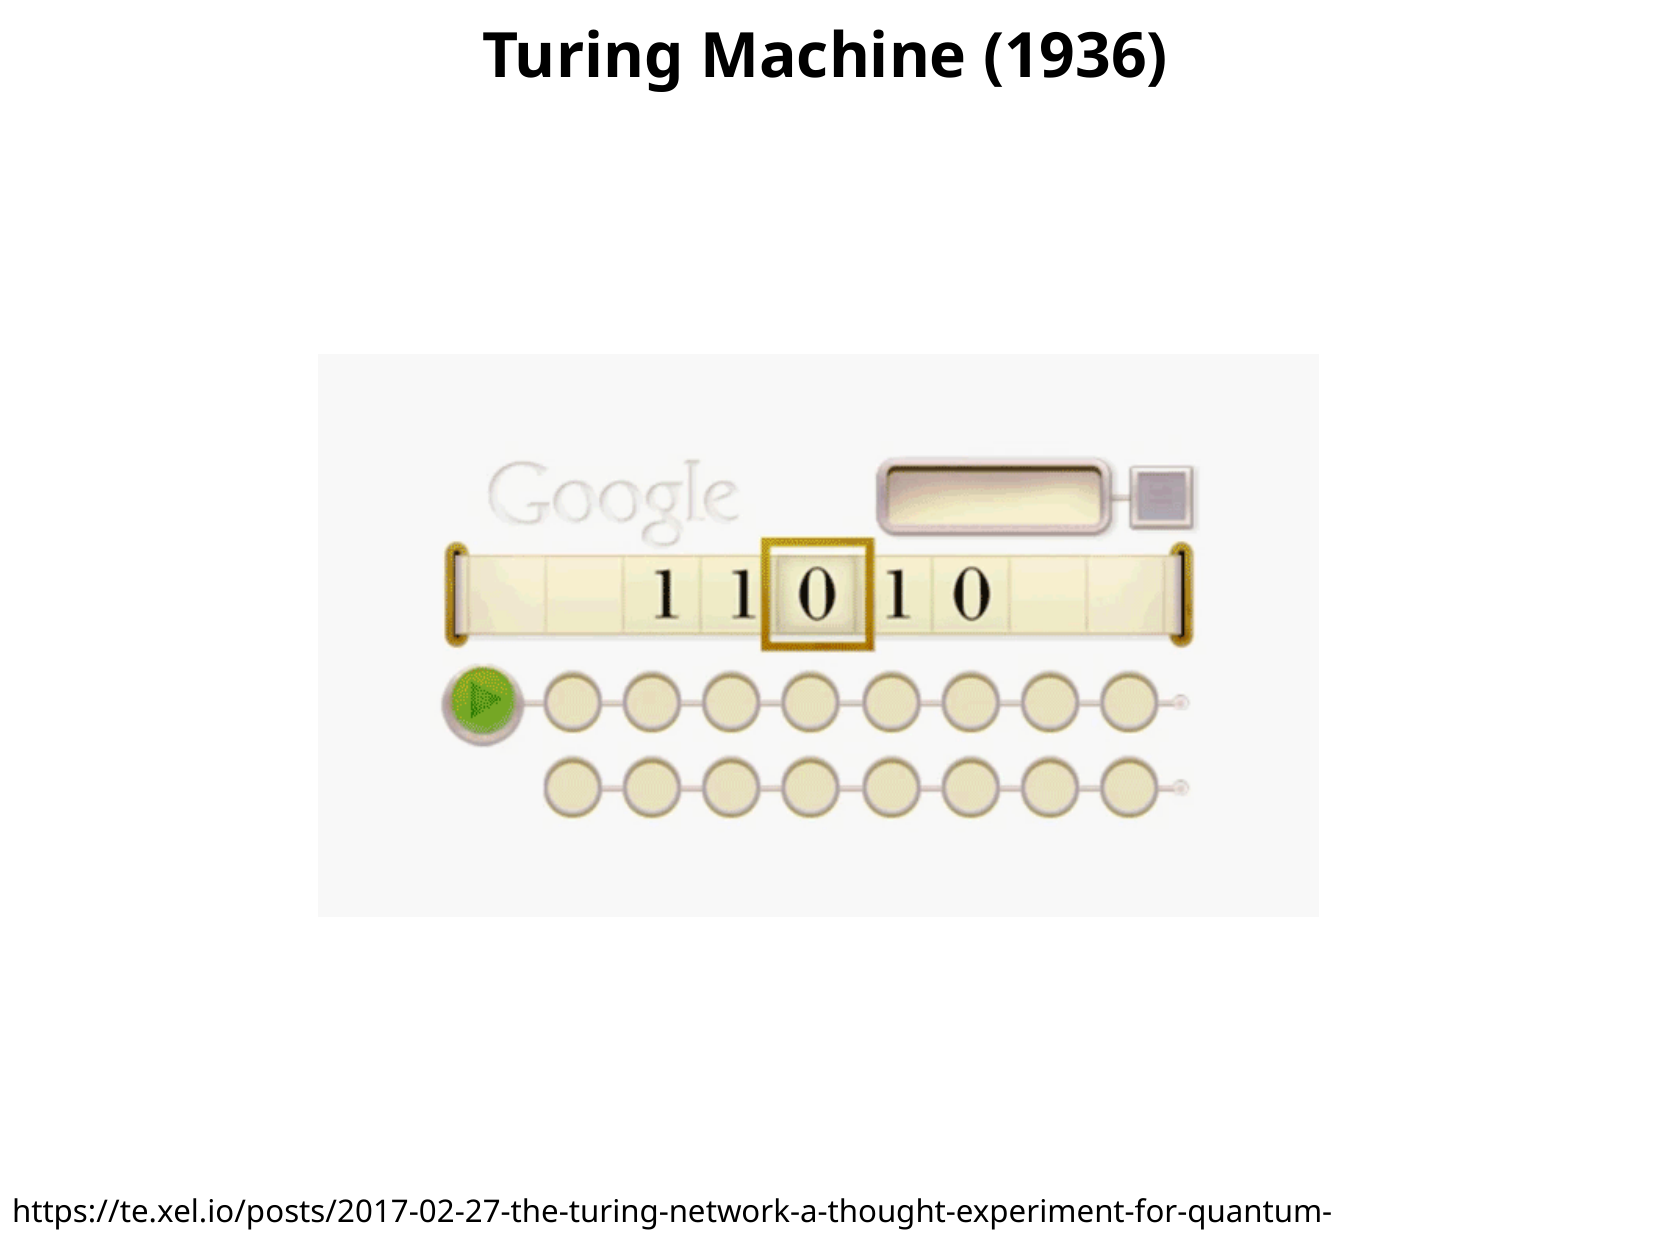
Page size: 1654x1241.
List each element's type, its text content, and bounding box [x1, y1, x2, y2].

picture [318, 354, 1319, 917]
text_box https://te.xel.io/posts/2017-02-27-the-turing-network-a-thought-experiment-for-quantum-computing.html [0, 1181, 1470, 1238]
text_box Turing Machine (1936) [173, 3, 1479, 101]
